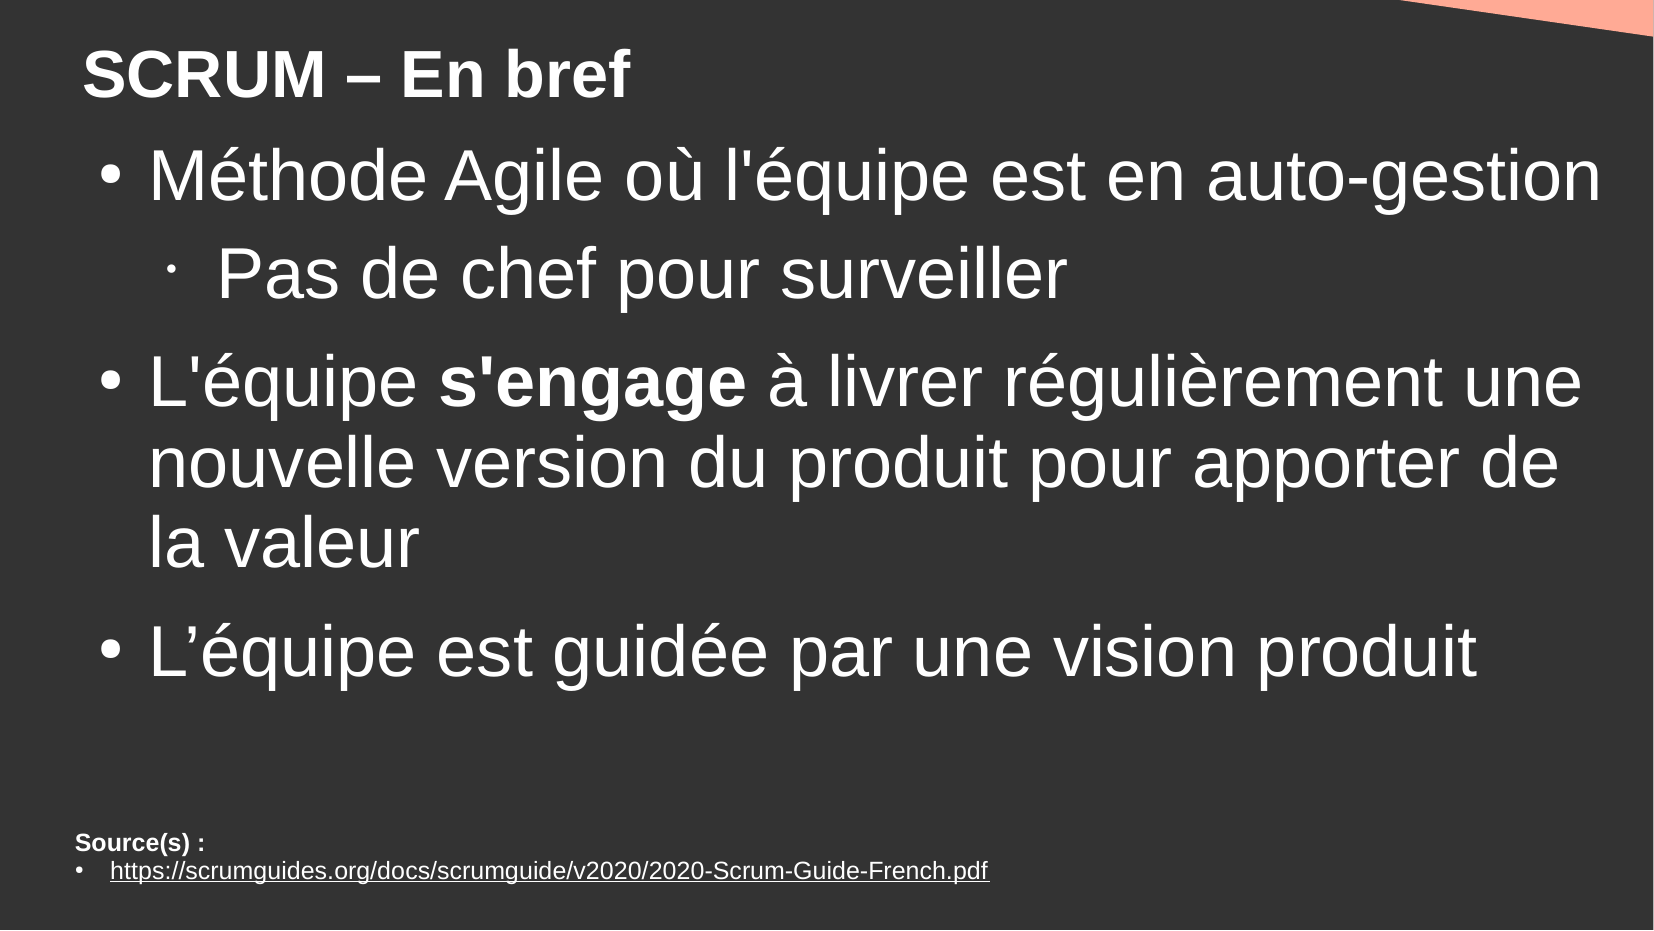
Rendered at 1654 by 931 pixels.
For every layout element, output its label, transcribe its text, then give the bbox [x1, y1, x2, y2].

list Méthode Agile où l'équipe est en auto-gestion Pas de chef pour surveiller L'équipe s'engage à livrer régulièrement une nouvelle version du produit pour apporter de la valeur L’équipe est guidée par une vision produit [80, 135, 1620, 777]
title SCRUM – En bref [82, 37, 1571, 122]
text_box Source(s) : https://scrumguides.org/docs/scrumguide/v2020/2020-Scrum-Guide-French.pdf [60, 821, 1546, 921]
text_box [1399, 0, 1654, 37]
